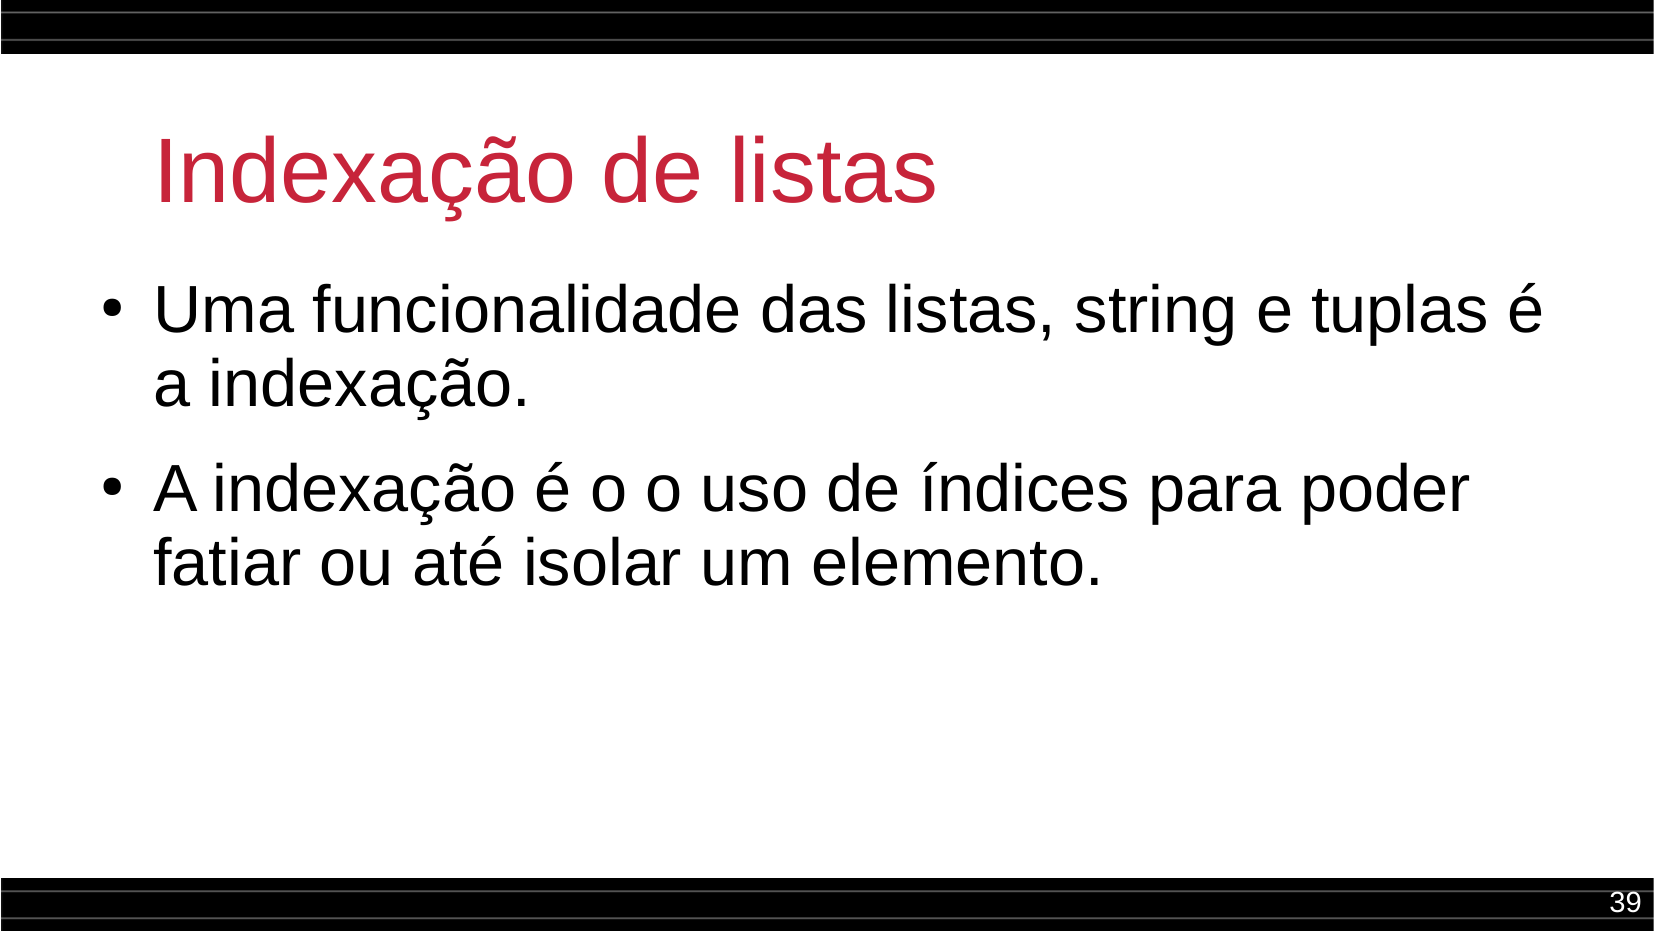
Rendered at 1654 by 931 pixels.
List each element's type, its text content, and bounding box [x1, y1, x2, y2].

title Indexação de listas [82, 67, 1571, 271]
picture [1, 878, 1654, 931]
list Uma funcionalidade das listas, string e tuplas é a indexação. A indexação é o o uso de índices para poder fatiar ou até isolar um elemento. [82, 271, 1571, 758]
picture [1, 0, 1654, 54]
